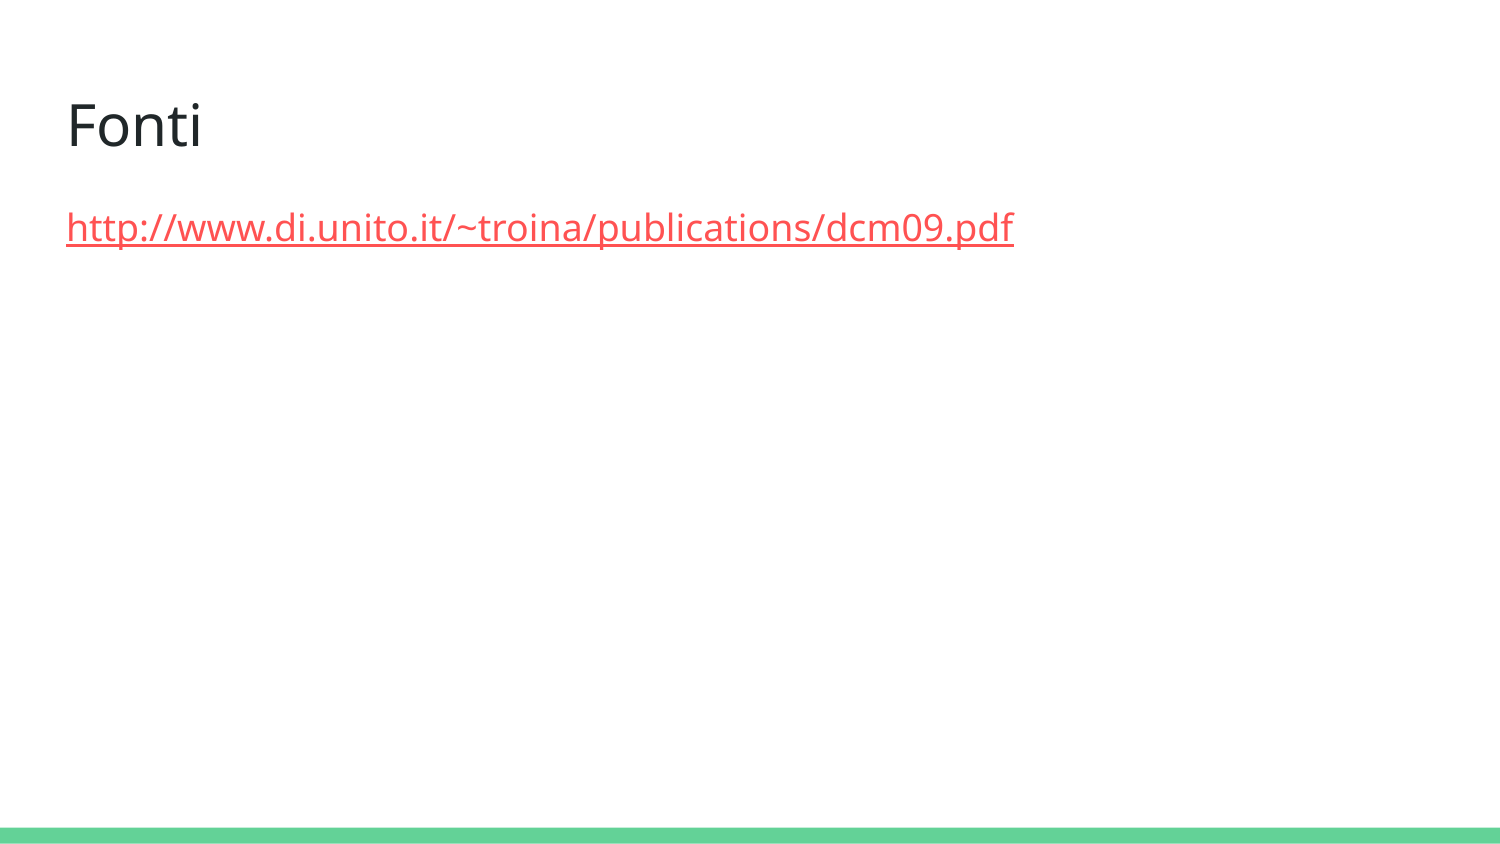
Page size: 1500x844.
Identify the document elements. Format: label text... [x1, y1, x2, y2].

title Fonti [51, 72, 1449, 167]
list http://www.di.unito.it/~troina/publications/dcm09.pdf [51, 189, 1449, 750]
